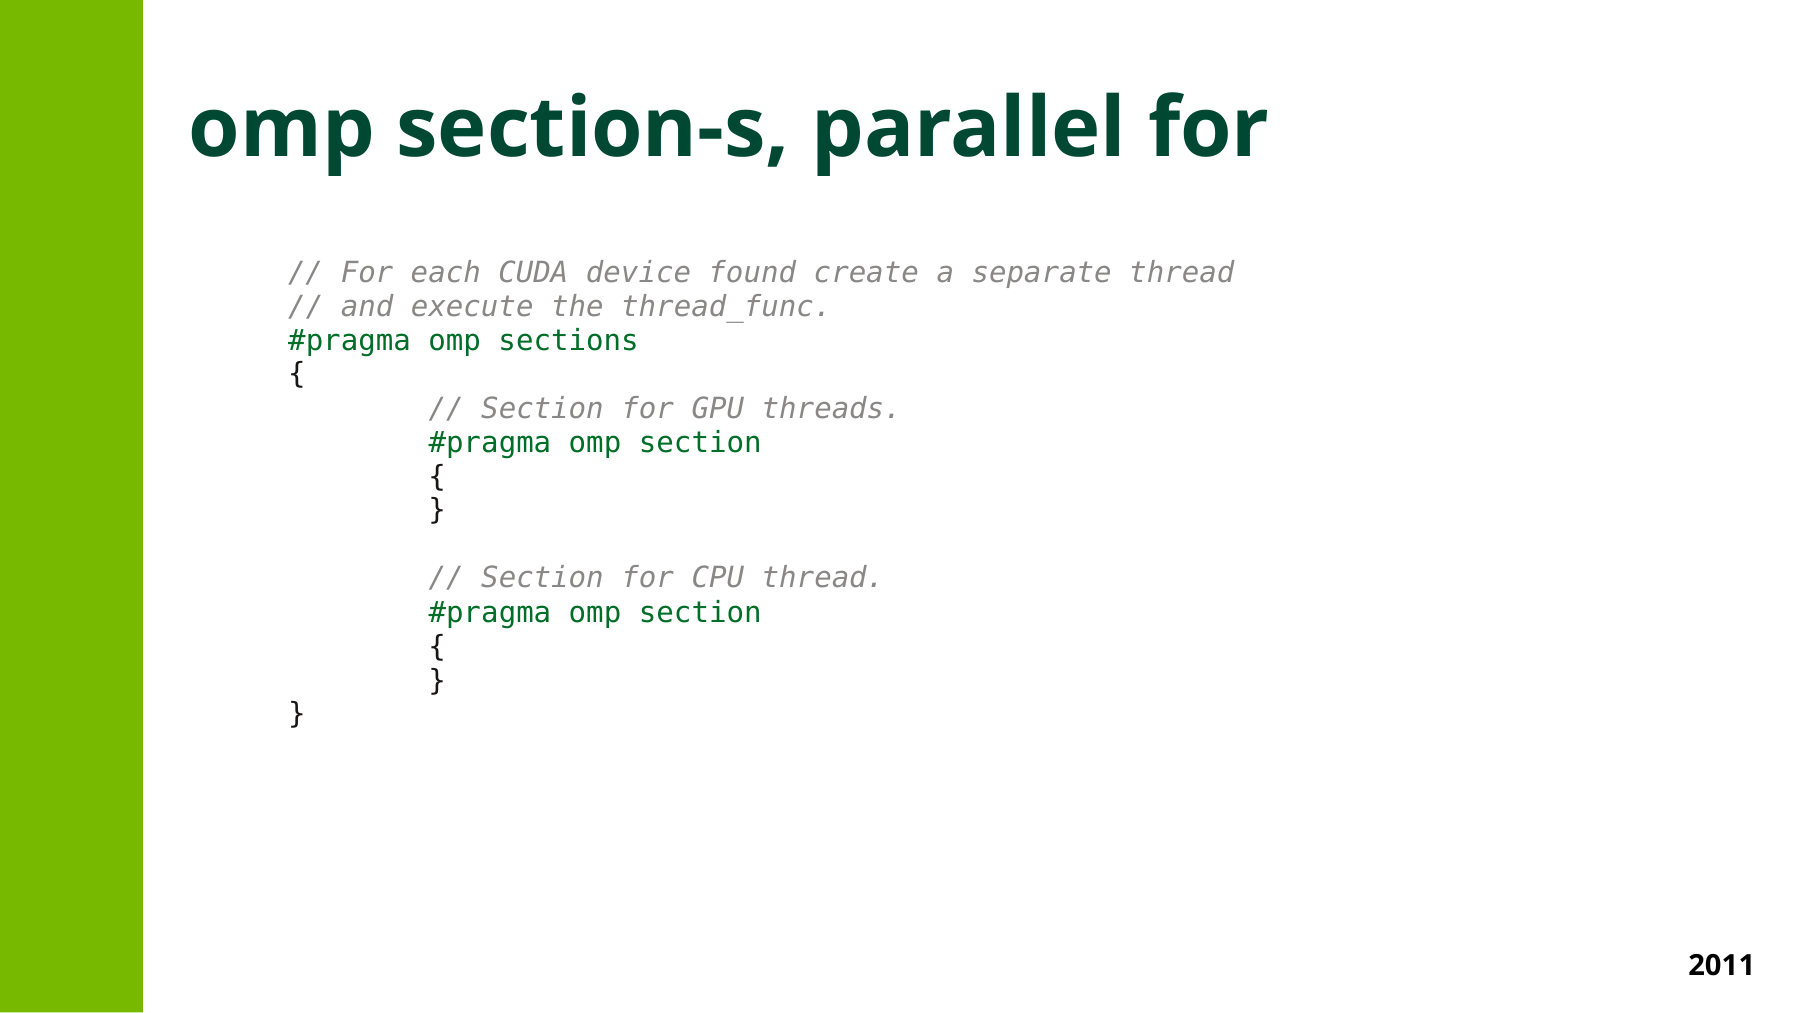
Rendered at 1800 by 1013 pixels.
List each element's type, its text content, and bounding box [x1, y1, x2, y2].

chart [146, 255, 1732, 931]
title omp section-s, parallel for [188, 40, 1733, 211]
